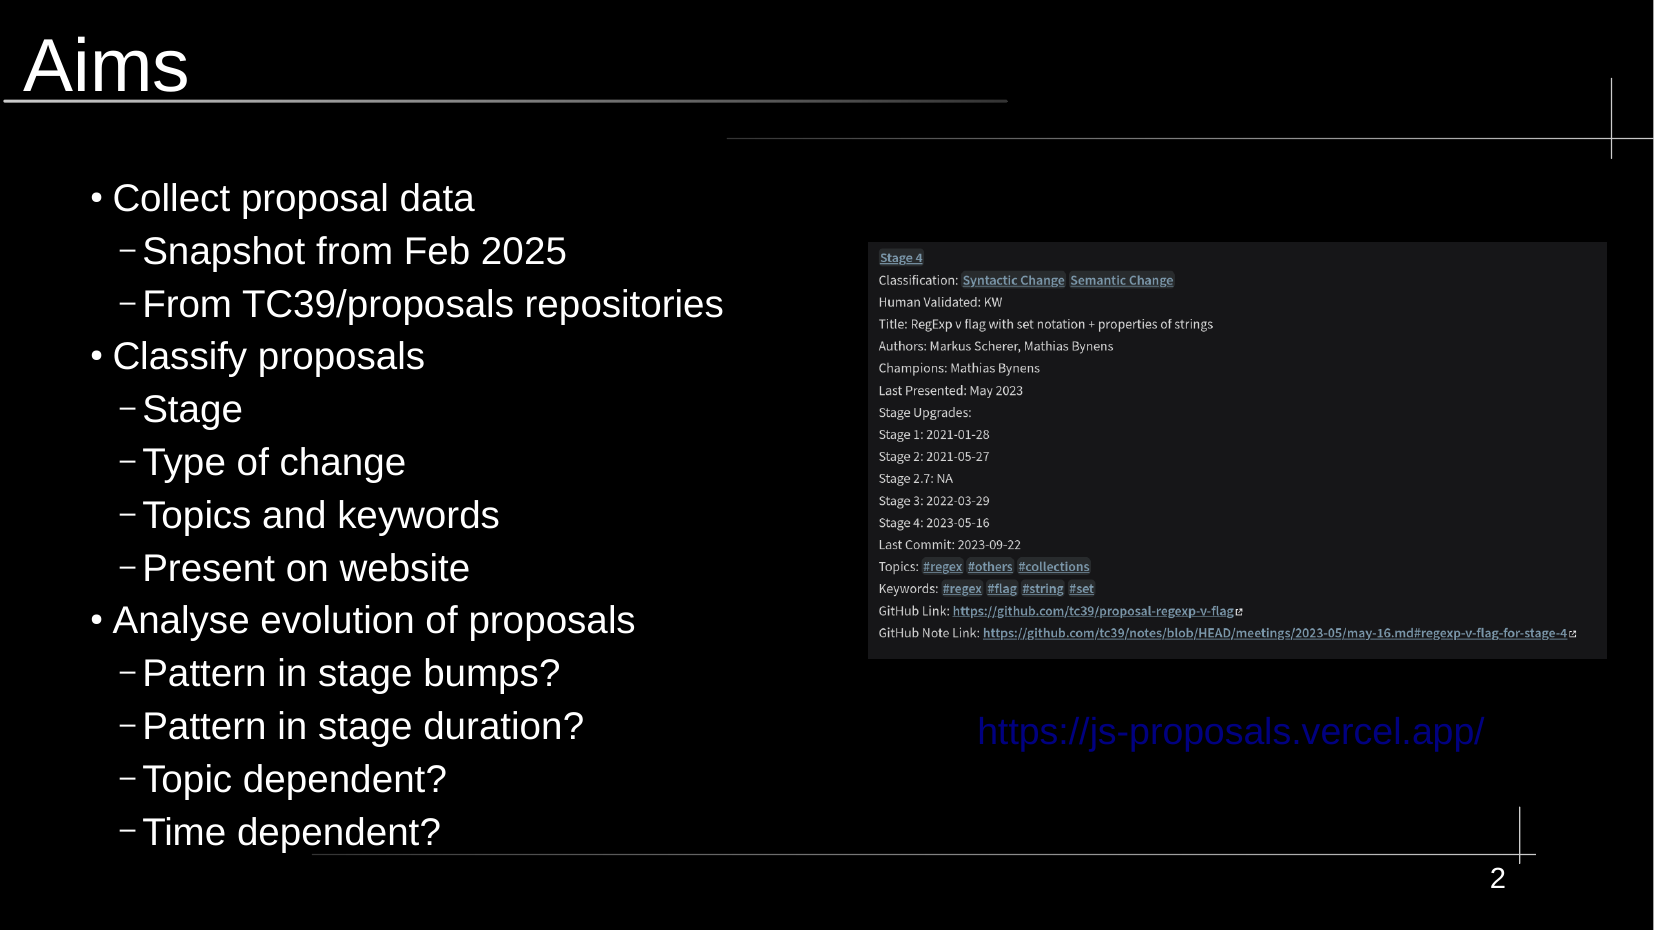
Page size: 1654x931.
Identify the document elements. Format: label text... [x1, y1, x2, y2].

list Collect proposal data Snapshot from Feb 2025 From TC39/proposals repositories Classify proposals Stage Type of change Topics and keywords Present on website Analyse evolution of proposals Pattern in stage bumps? Pattern in stage duration? Topic dependent? Time dependent? [82, 177, 1571, 857]
title Aims [23, 11, 1589, 119]
picture [868, 242, 1607, 659]
text_box https://js-proposals.vercel.app/ [962, 702, 1583, 821]
